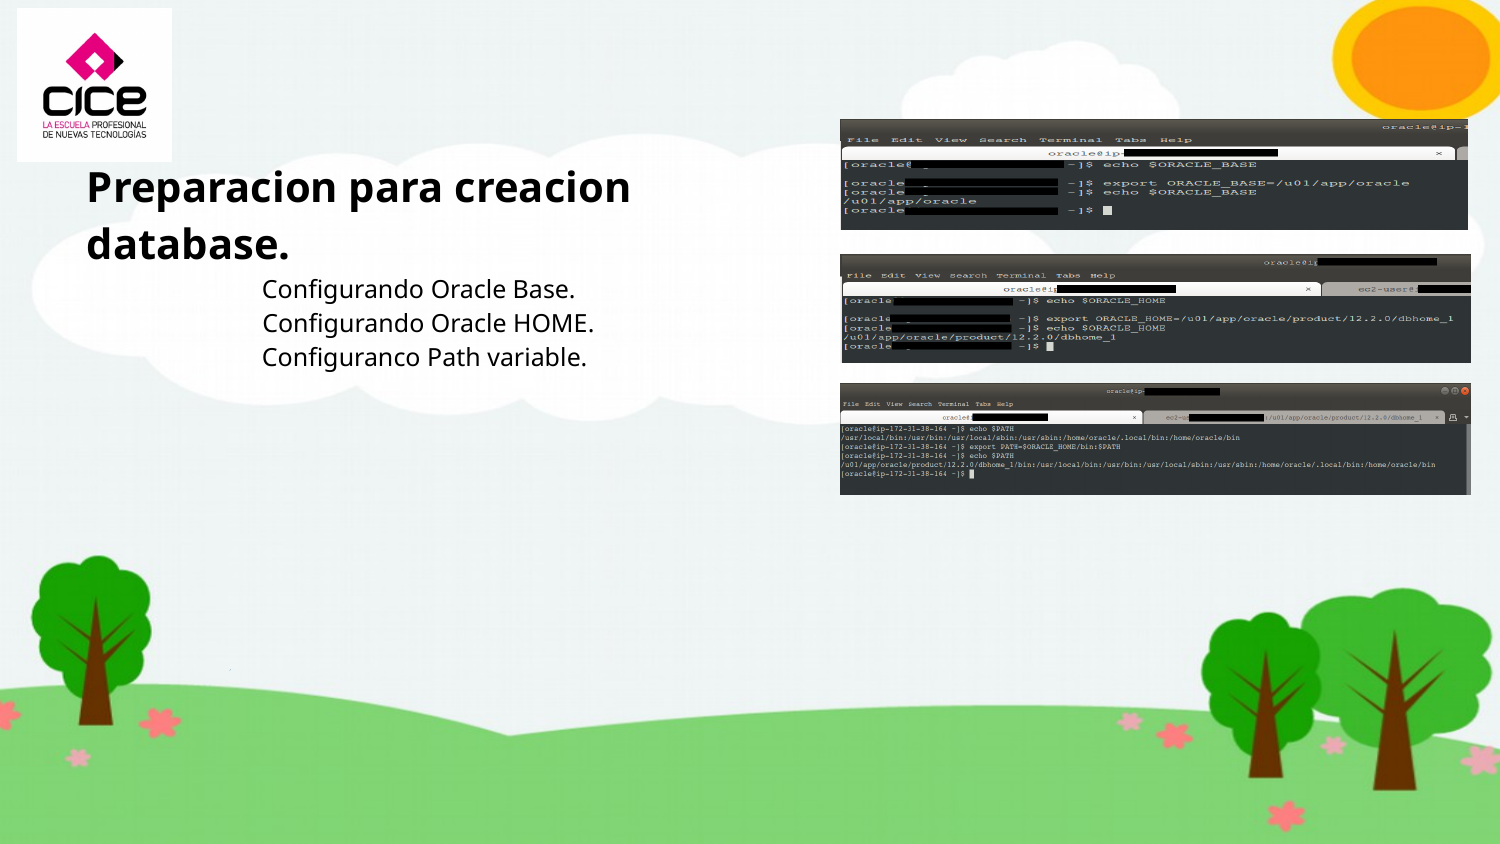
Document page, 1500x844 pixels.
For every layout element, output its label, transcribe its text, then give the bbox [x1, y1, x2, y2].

picture [0, 0, 1500, 844]
title Preparacion para creacion database. Configurando Oracle Base. Configurando Oracle HOME. Configuranco Path variable. [86, 192, 777, 340]
